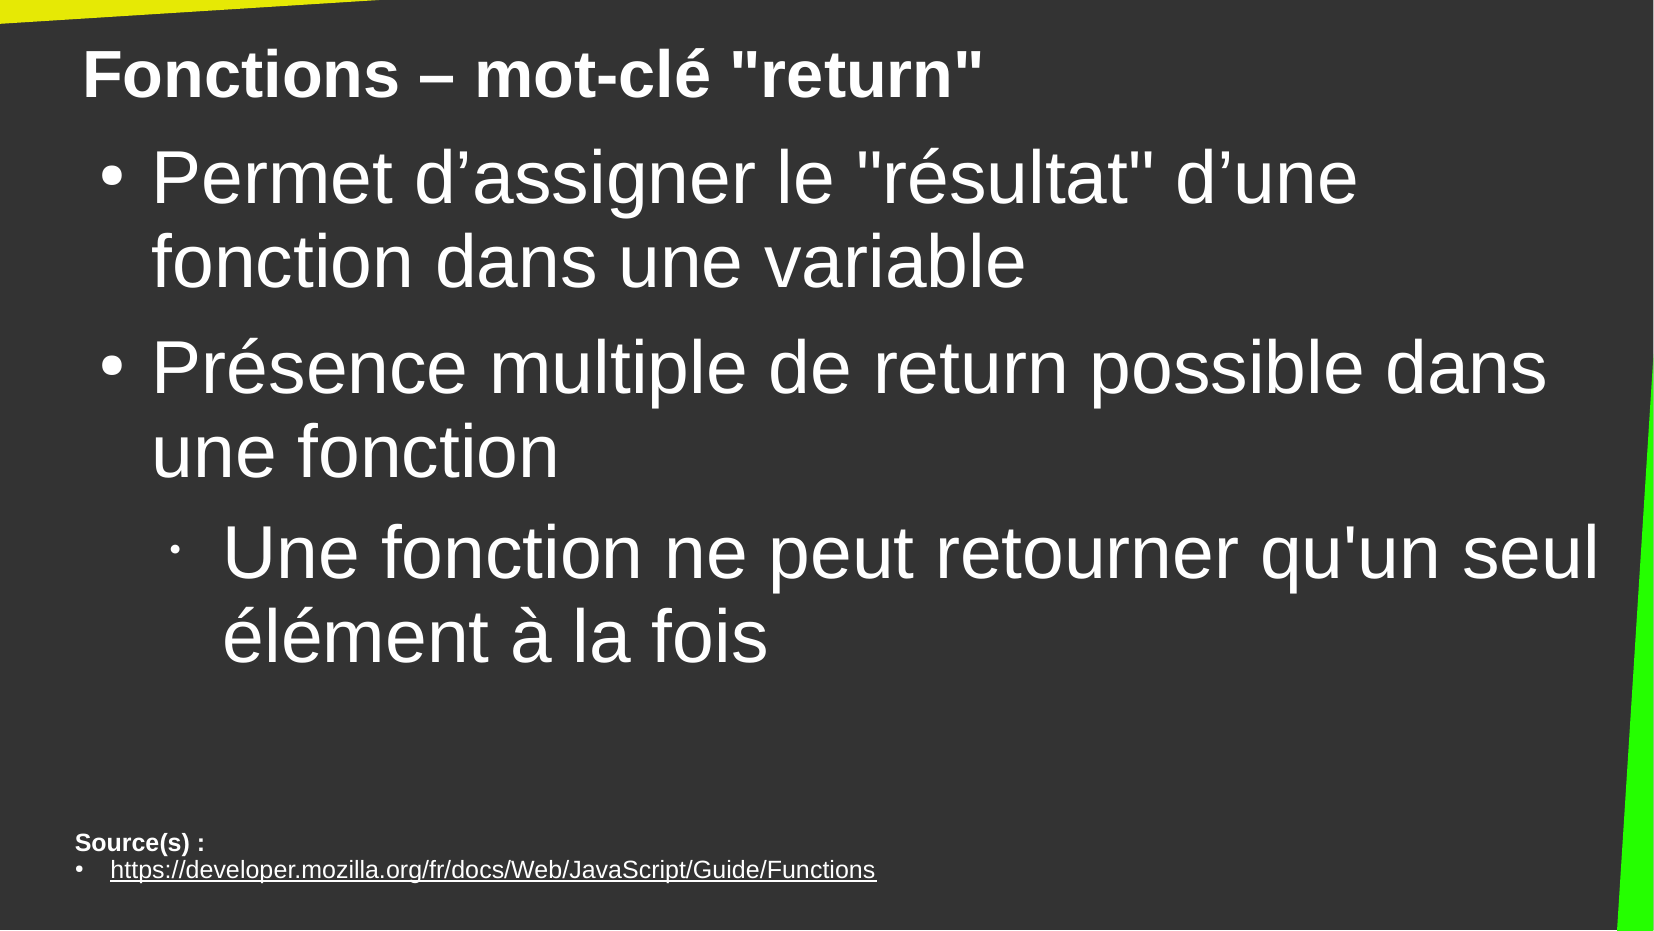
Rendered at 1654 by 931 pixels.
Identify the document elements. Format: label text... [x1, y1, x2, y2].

text_box [0, 0, 380, 24]
text_box Source(s) : https://developer.mozilla.org/fr/docs/Web/JavaScript/Guide/Functions [60, 820, 1583, 892]
title Fonctions – mot-clé "return" [82, 37, 1571, 114]
list Permet d’assigner le "résultat" d’une fonction dans une variable Présence multiple de return possible dans une fonction Une fonction ne peut retourner qu'un seul élément à la fois [80, 135, 1620, 745]
text_box [1617, 345, 1654, 931]
